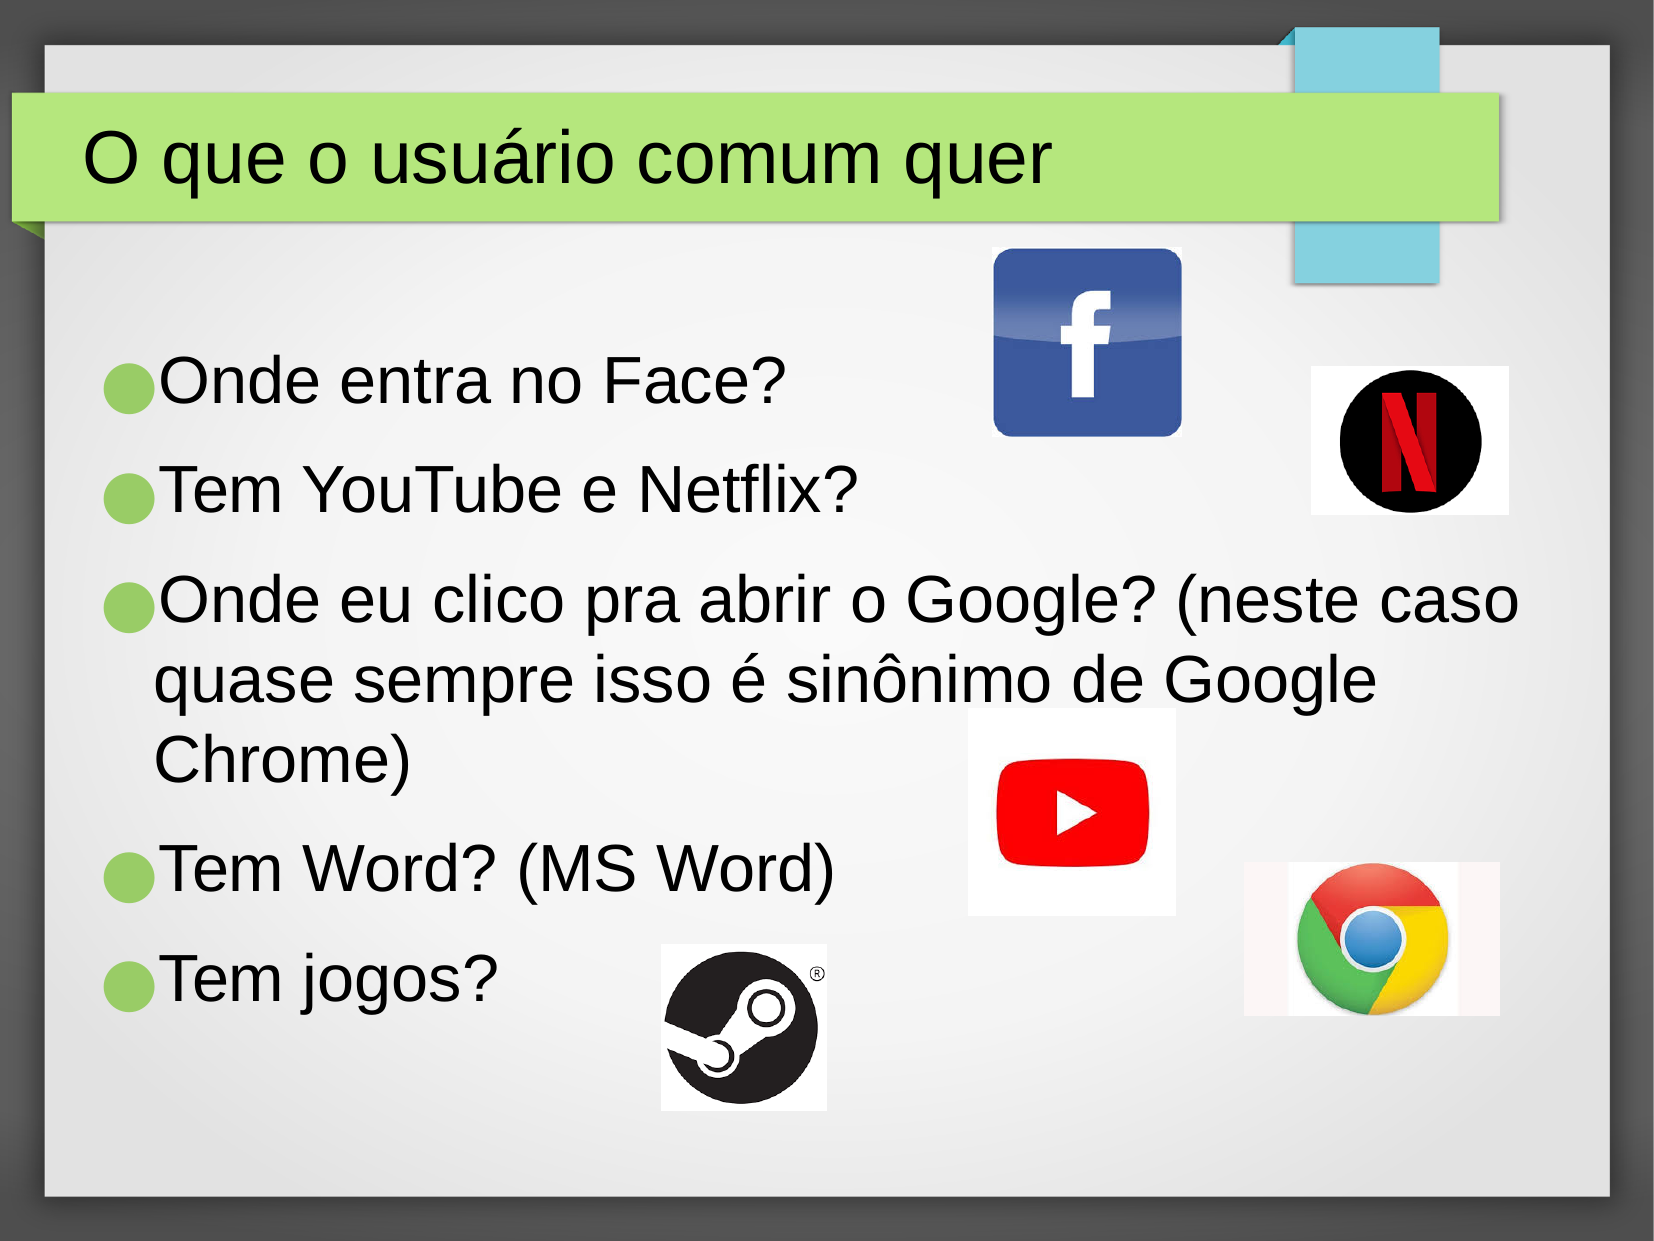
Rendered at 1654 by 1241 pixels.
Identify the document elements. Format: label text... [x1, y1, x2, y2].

picture [0, 0, 1654, 1241]
text_box O que o usuário comum quer [82, 94, 1264, 213]
text_box Onde entra no Face? Tem YouTube e Netflix? Onde eu clico pra abrir o Google? (neste caso quase sempre isso é sinônimo de Google Chrome) Tem Word? (MS Word) Tem jogos? [82, 336, 1571, 1034]
